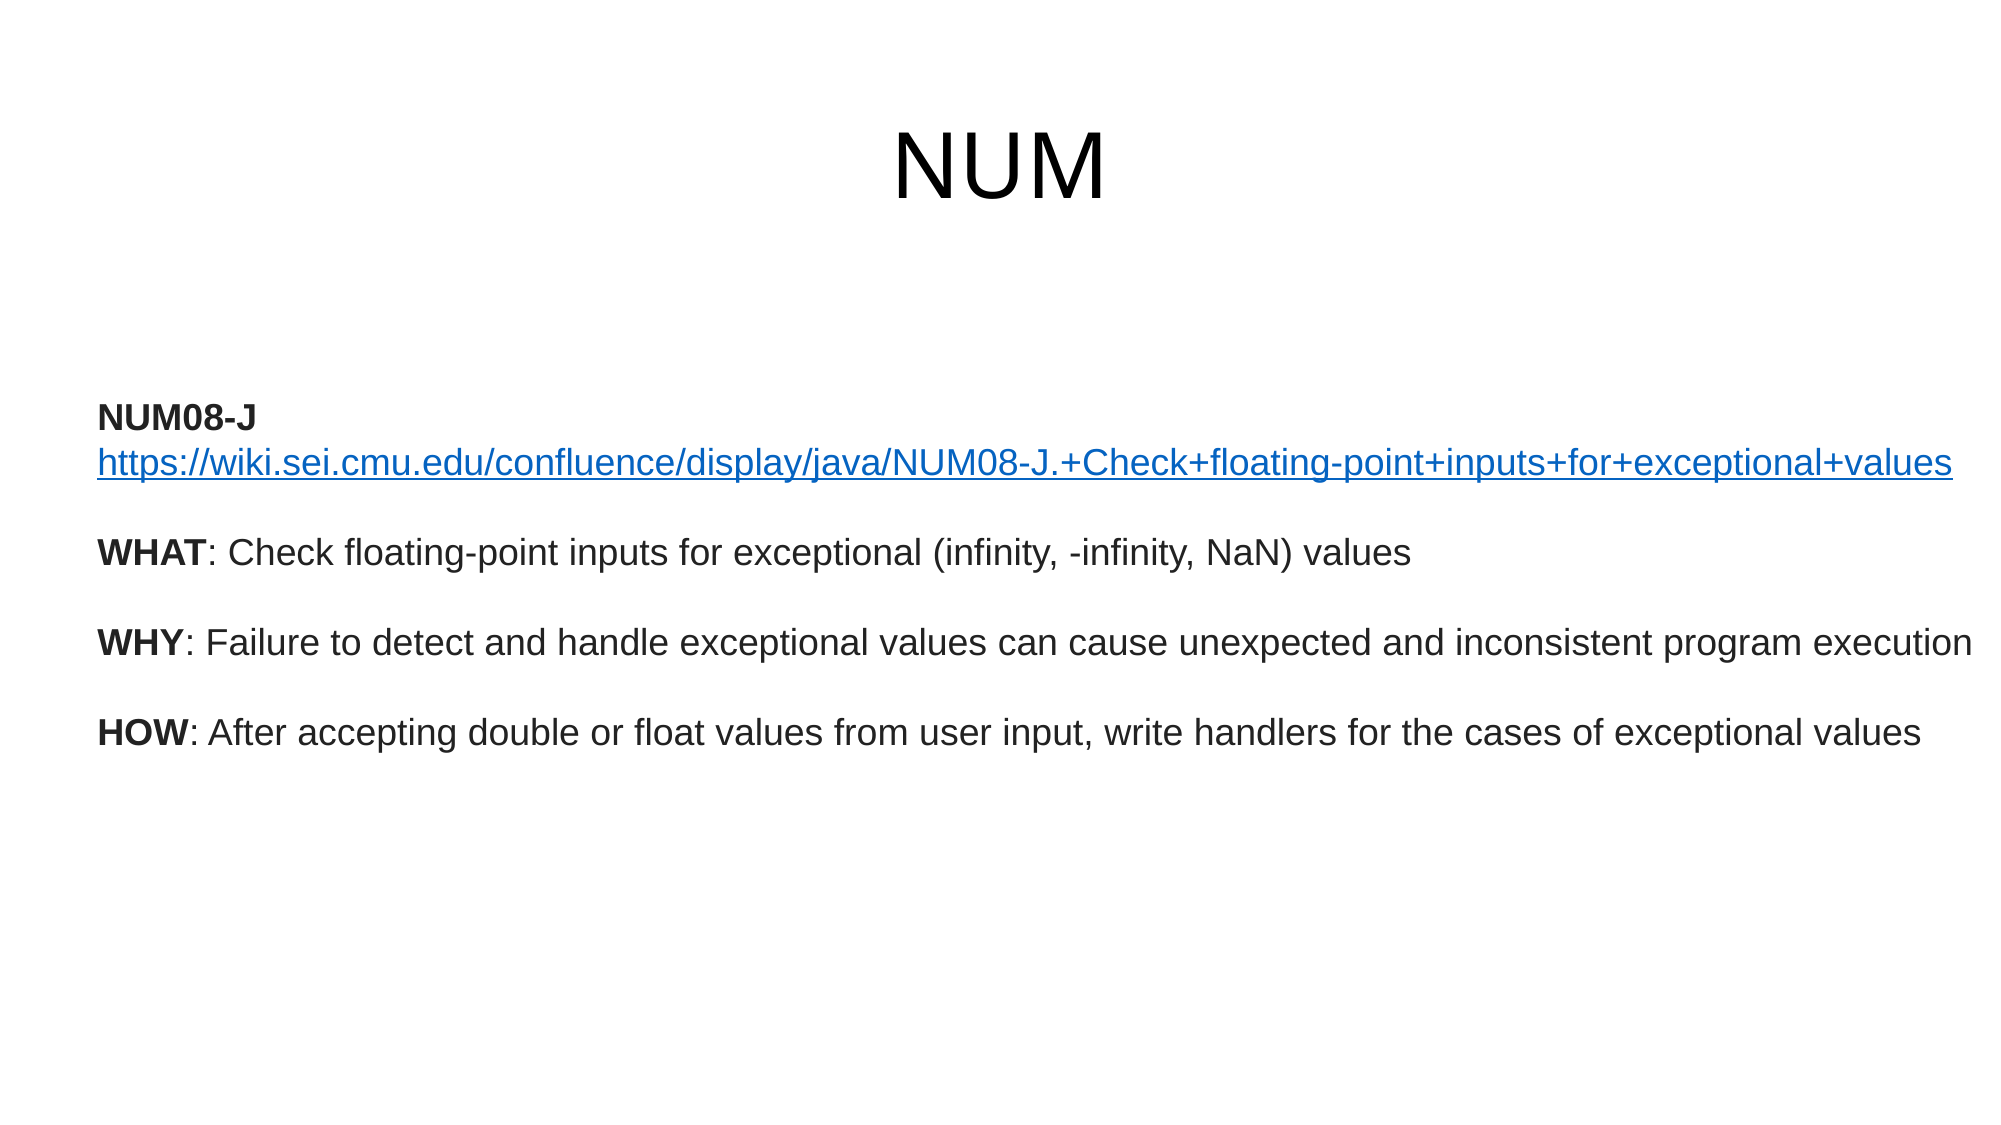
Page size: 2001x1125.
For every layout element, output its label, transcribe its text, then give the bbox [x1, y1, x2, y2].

text_box NUM [137, 59, 1863, 278]
text_box NUM08-J https://wiki.sei.cmu.edu/confluence/display/java/NUM08-J.+Check+floating-point+inputs+for+exceptional+values WHAT: Check floating-point inputs for exceptional (infinity, -infinity, NaN) values WHY: Failure to detect and handle exceptional values can cause unexpected and inconsistent program execution HOW: After accepting double or float values from user input, write handlers for the cases of exceptional values [82, 291, 1989, 945]
